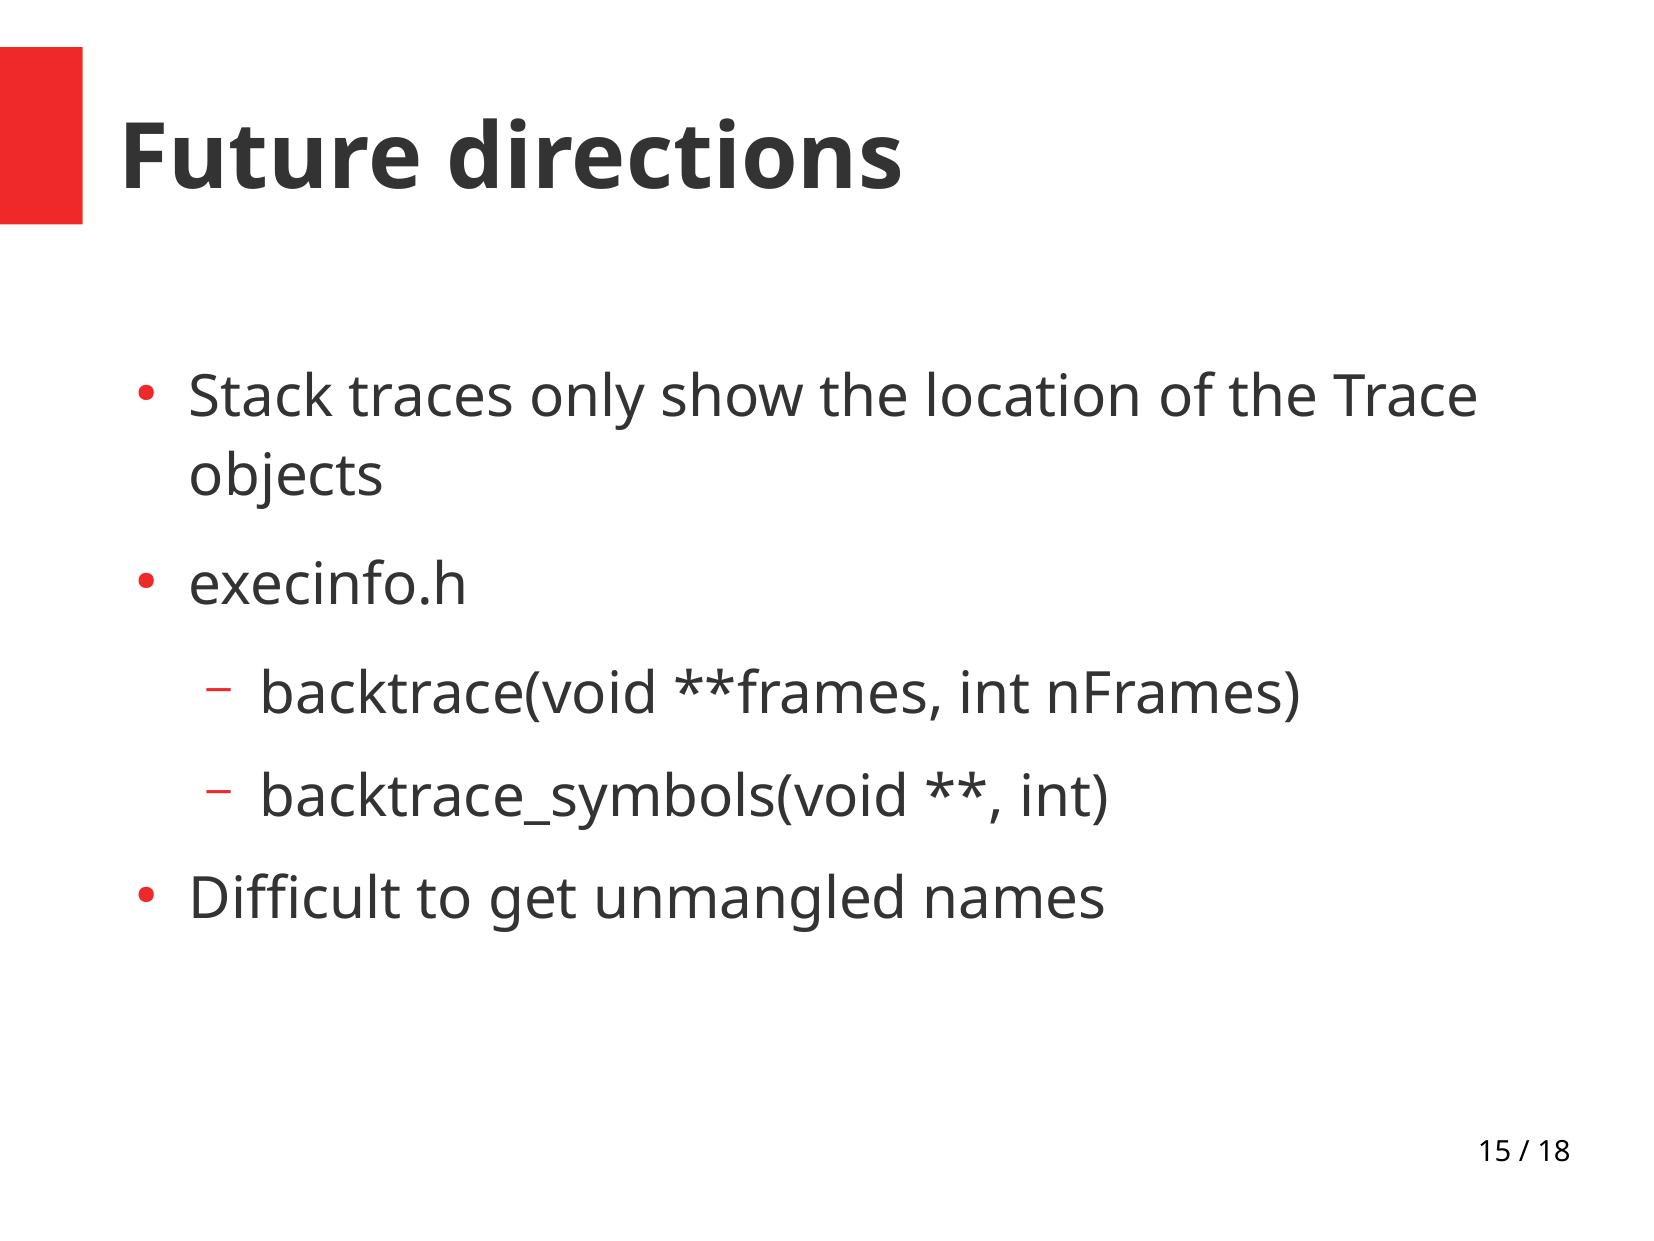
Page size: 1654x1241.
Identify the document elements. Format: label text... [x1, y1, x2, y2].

list Stack traces only show the location of the Trace objects execinfo.h backtrace(void **frames, int nFrames) backtrace_symbols(void **, int) Difficult to get unmangled names [118, 354, 1536, 1074]
title Future directions [118, 49, 1571, 257]
